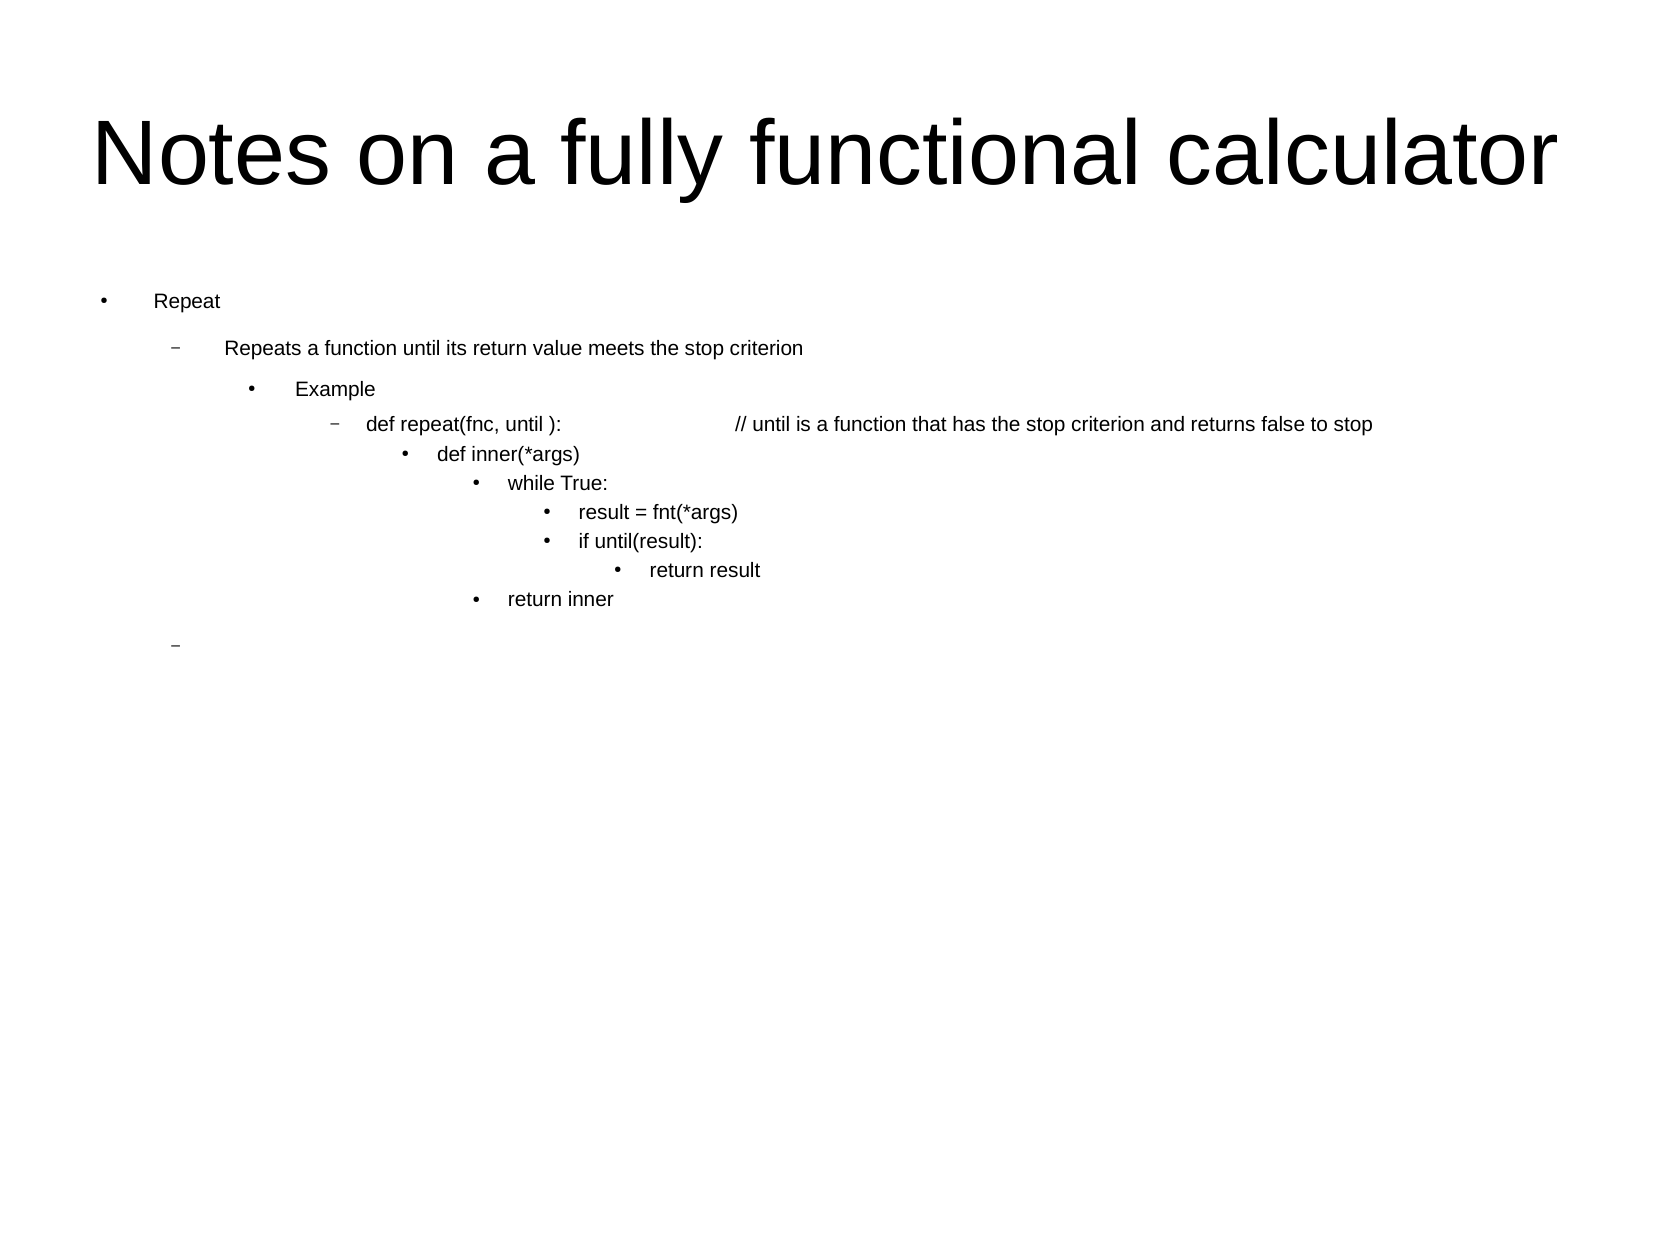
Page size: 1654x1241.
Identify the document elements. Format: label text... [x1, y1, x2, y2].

list Repeat Repeats a function until its return value meets the stop criterion Example def repeat(fnc, until ): // until is a function that has the stop criterion and returns false to stop def inner(*args) while True: result = fnt(*args) if until(result): return result return inner [82, 290, 1595, 1182]
title Notes on a fully functional calculator [82, 49, 1571, 257]
